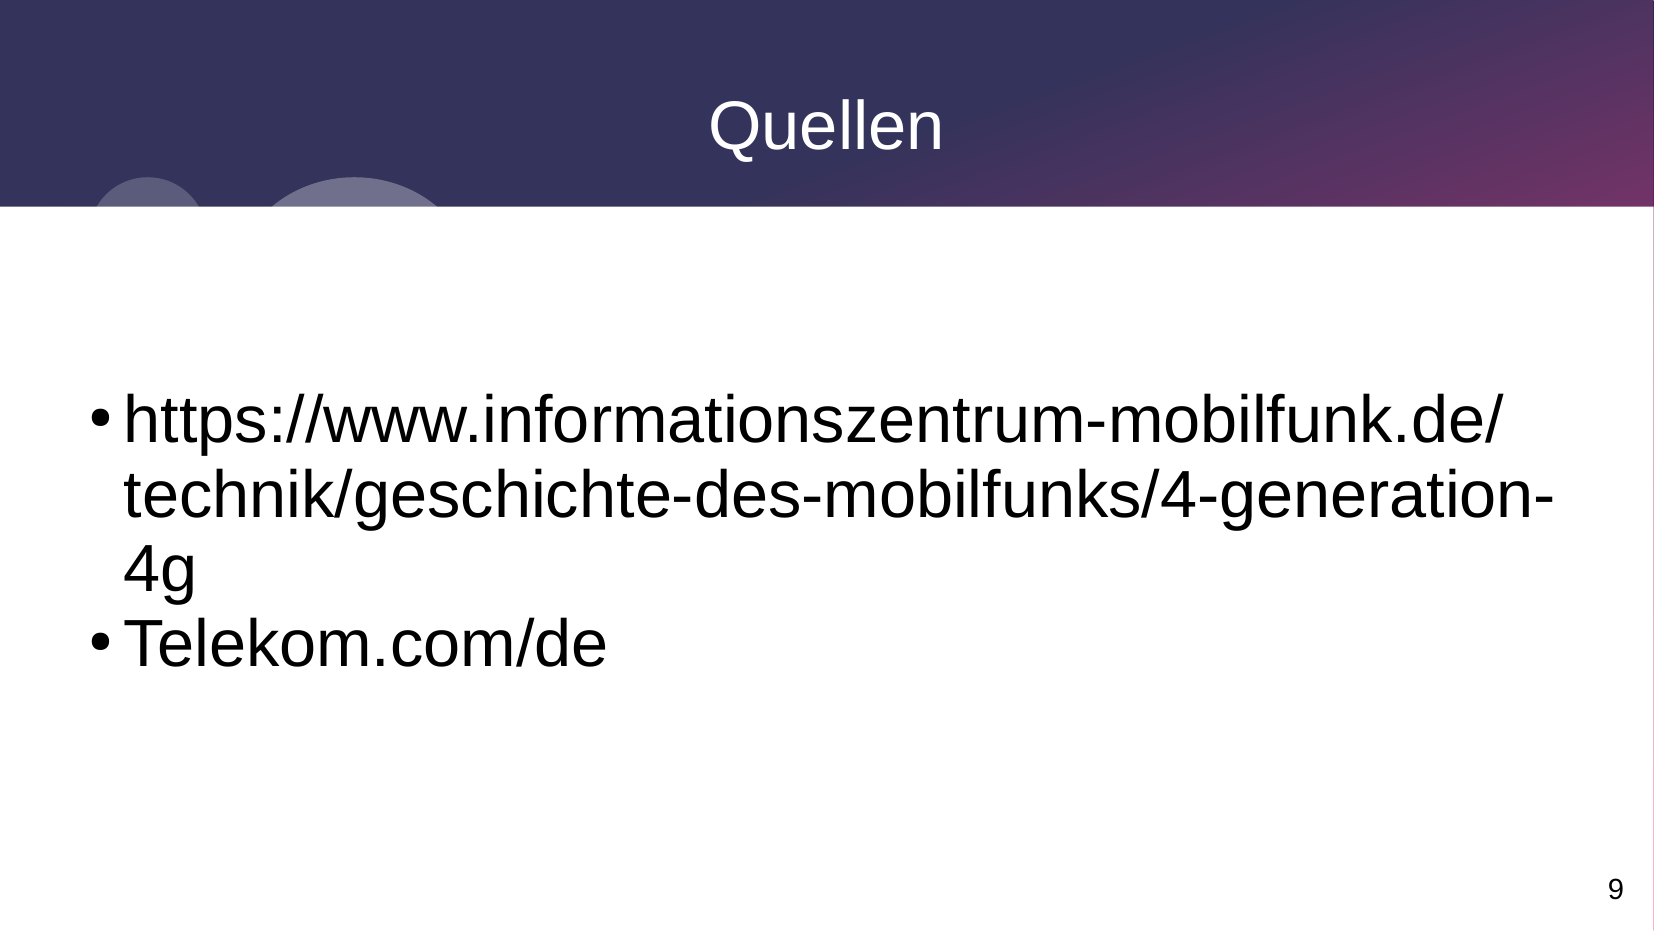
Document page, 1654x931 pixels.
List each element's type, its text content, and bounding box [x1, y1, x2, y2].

title Quellen [88, 44, 1565, 207]
subtitle https://www.informationszentrum-mobilfunk.de/technik/geschichte-des-mobilfunks/4-generation-4g Telekom.com/de [88, 236, 1565, 827]
